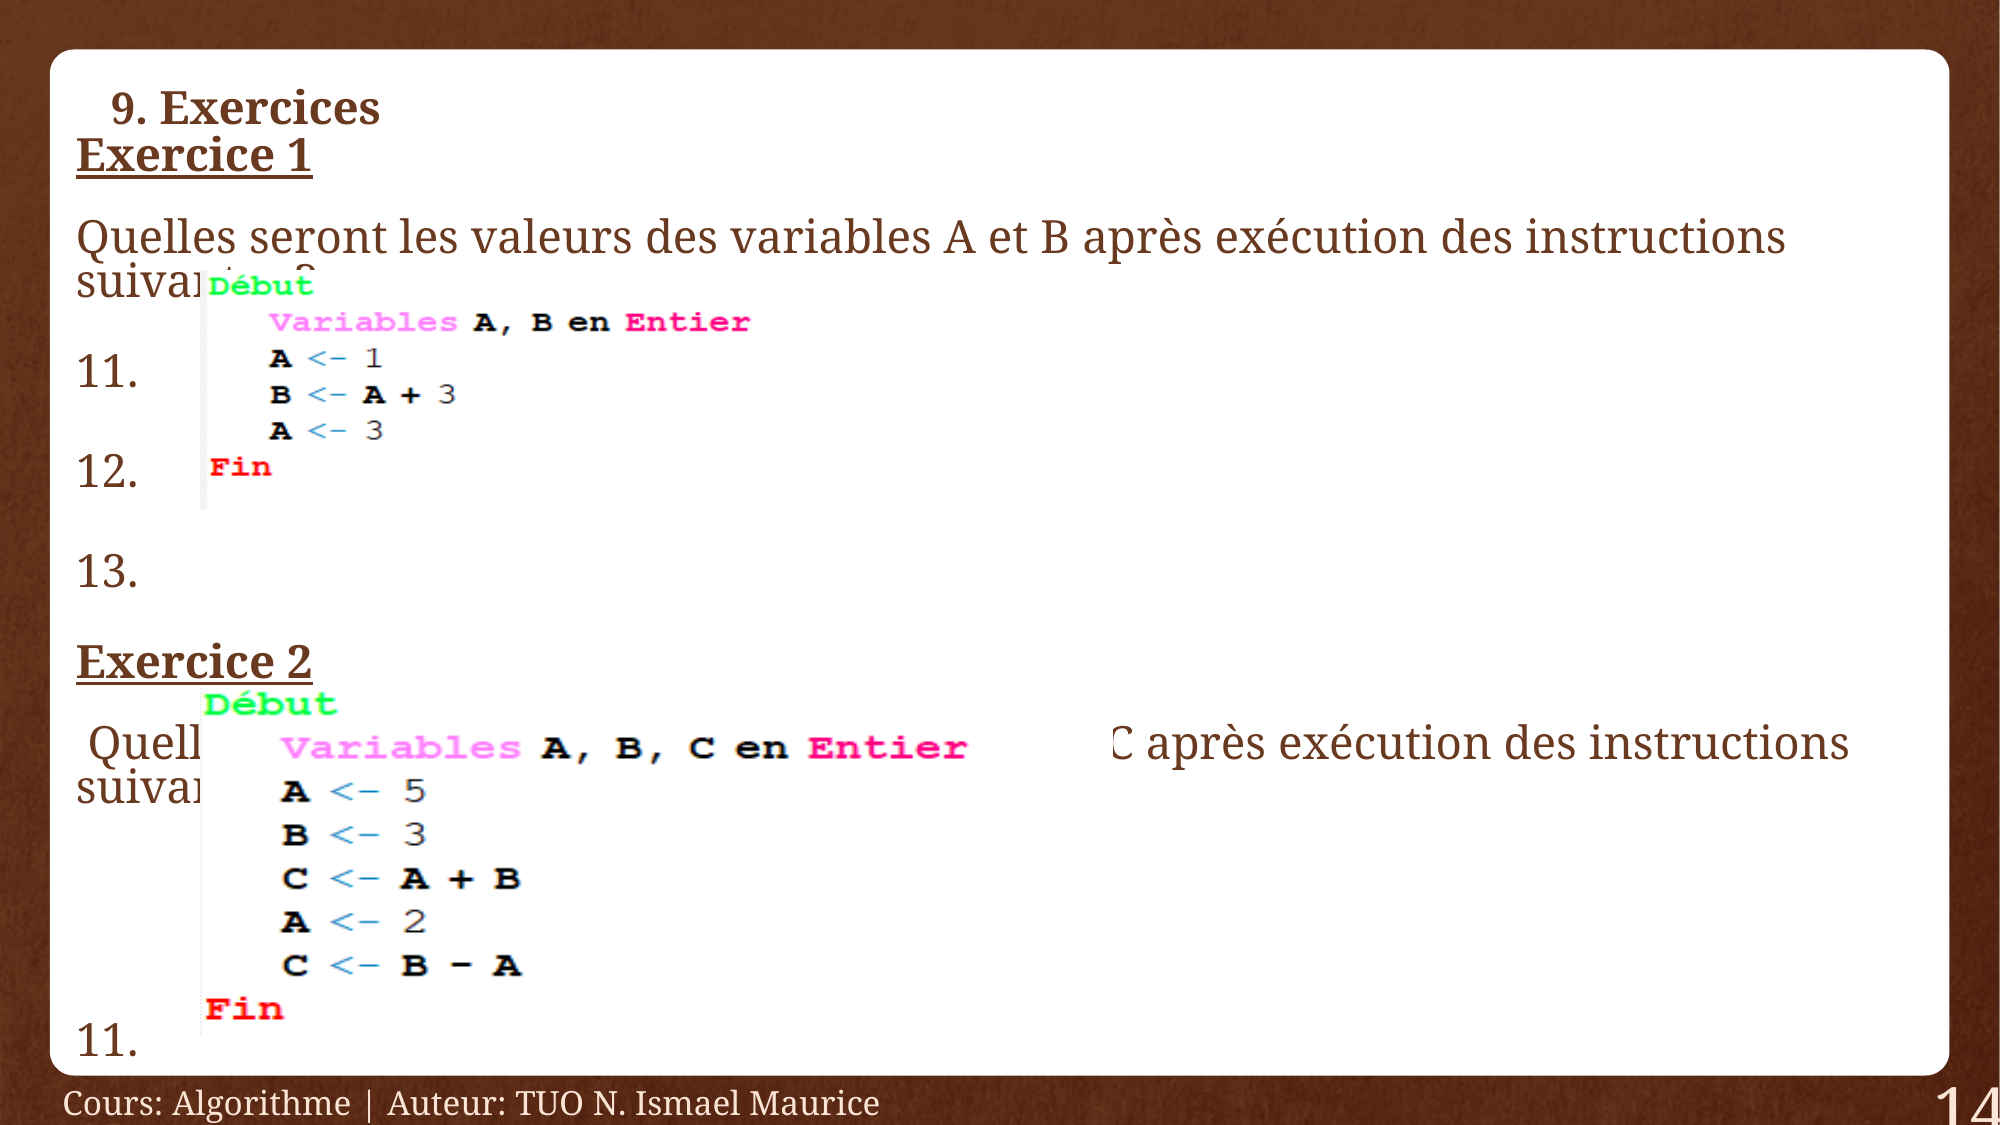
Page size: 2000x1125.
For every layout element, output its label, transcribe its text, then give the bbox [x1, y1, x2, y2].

title 9. Exercices [95, 68, 1696, 142]
picture [200, 270, 931, 509]
picture [200, 687, 1113, 1035]
text_box Cours: Algorithme | Auteur: TUO N. Ismael Maurice [47, 1074, 1264, 1125]
list Exercice 1 Quelles seront les valeurs des variables A et B après exécution des instructions suivantes ? Exercice 2 Quelles seront les valeurs des variables A, B et C après exécution des instructions suivantes ? [60, 128, 1919, 1053]
text_box [1918, 1061, 2000, 1112]
